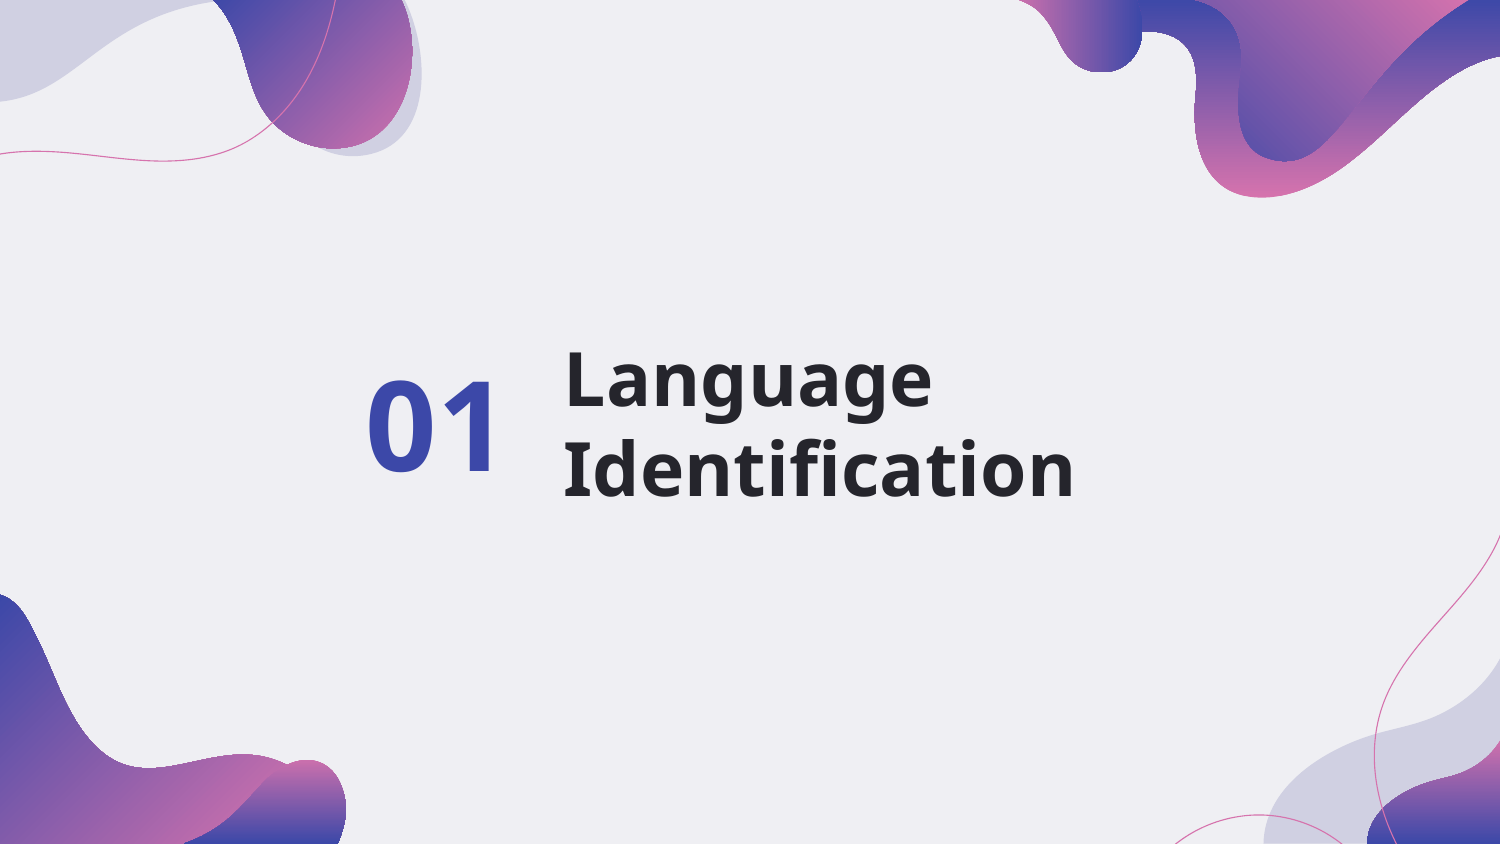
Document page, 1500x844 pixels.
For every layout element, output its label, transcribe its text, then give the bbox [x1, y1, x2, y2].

title Language Identification [548, 318, 1160, 525]
title 01 [340, 352, 524, 491]
